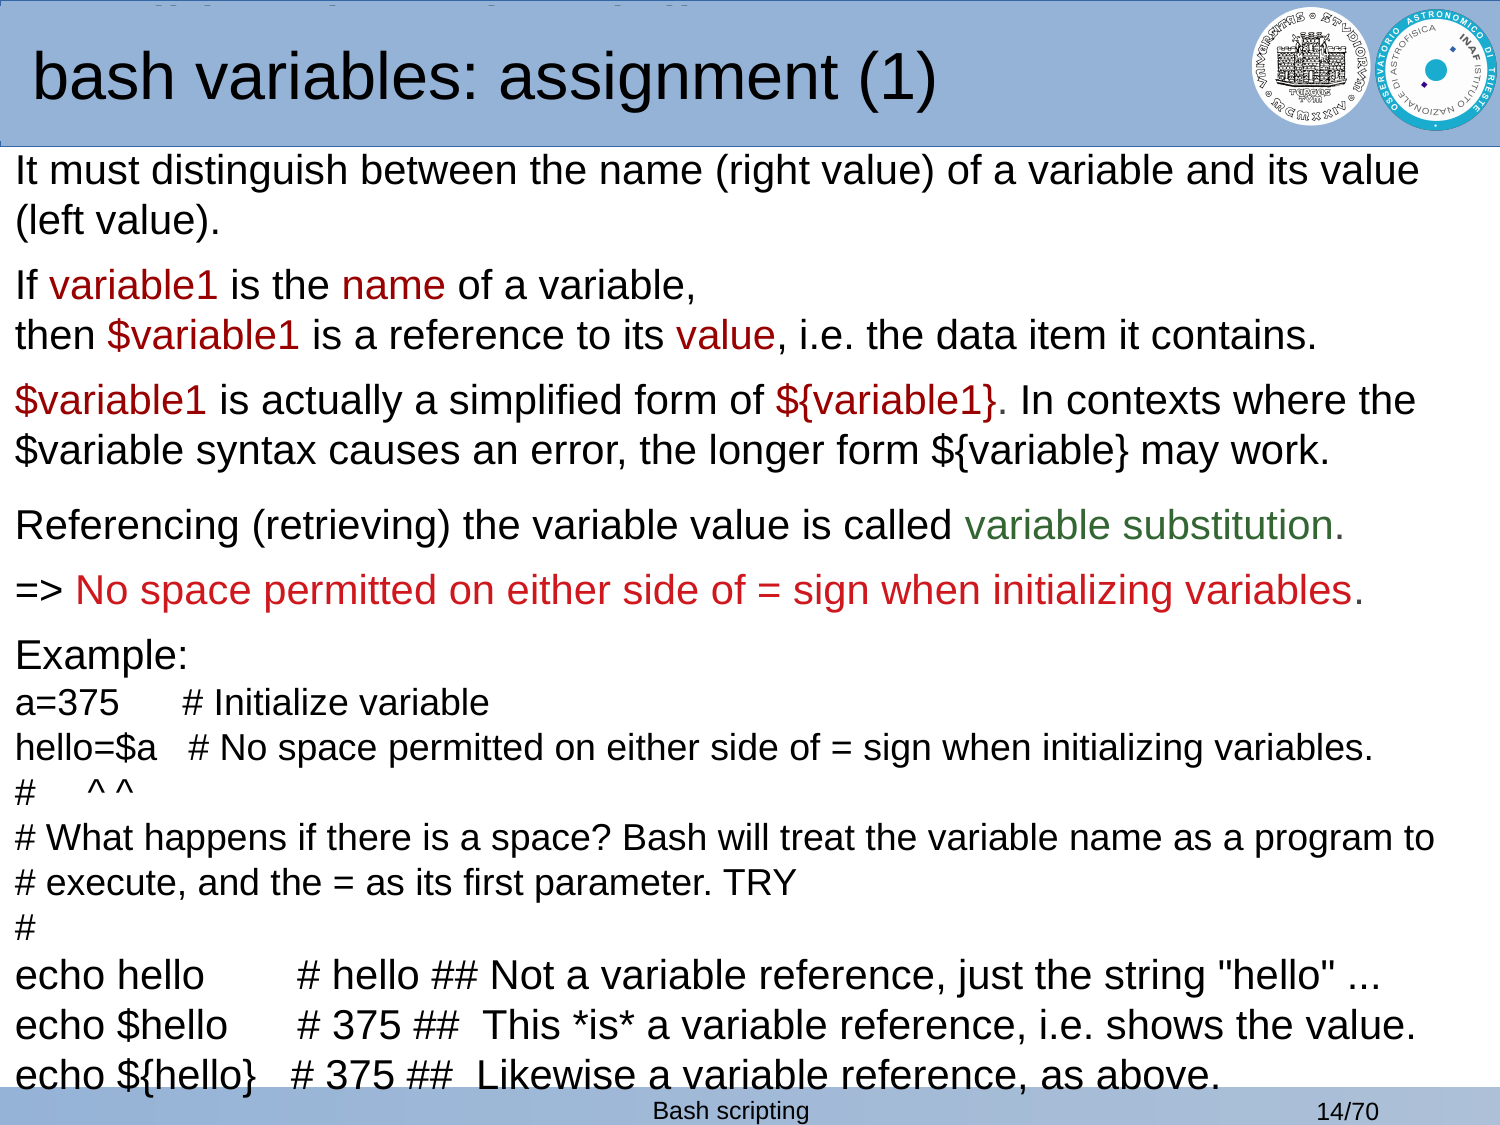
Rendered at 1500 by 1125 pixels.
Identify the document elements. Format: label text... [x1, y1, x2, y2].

list It must distinguish between the name (right value) of a variable and its value (left value). If variable1 is the name of a variable, then $variable1 is a reference to its value, i.e. the data item it contains. $variable1 is actually a simplified form of ${variable1}. In contexts where the $variable syntax causes an error, the longer form ${variable} may work. Referencing (retrieving) the variable value is called variable substitution. => No space permitted on either side of = sign when initializing variables. Example: a=375 # Initialize variable hello=$a # No space permitted on either side of = sign when initializing variables. # ^ ^ # What happens if there is a space? Bash will treat the variable name as a program to # execute, and the = as its first parameter. TRY # echo hello # hello ## Not a variable reference, just the string "hello" ... echo $hello # 375 ## This *is* a variable reference, i.e. shows the value. echo ${hello} # 375 ## Likewise a variable reference, as above. [0, 135, 1500, 1081]
title Traditional service delivery [0, 0, 1500, 135]
text_box bash variables: assignment (1) [0, 5, 1232, 141]
